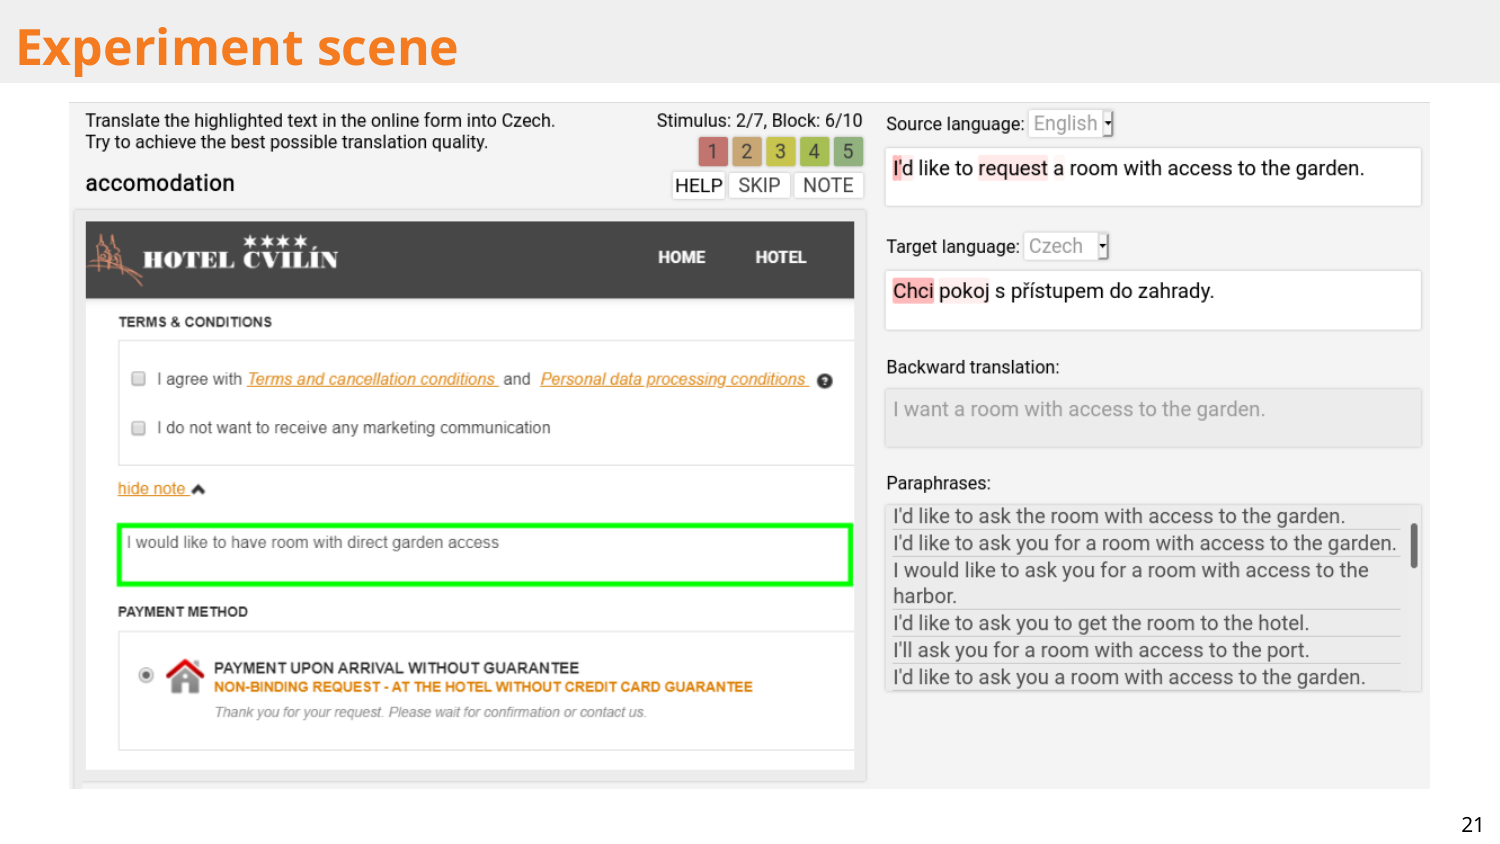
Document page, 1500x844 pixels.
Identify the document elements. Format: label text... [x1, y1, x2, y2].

title Experiment scene [0, 0, 1500, 83]
slide_number 1 [1410, 807, 1500, 844]
picture [69, 101, 1430, 789]
